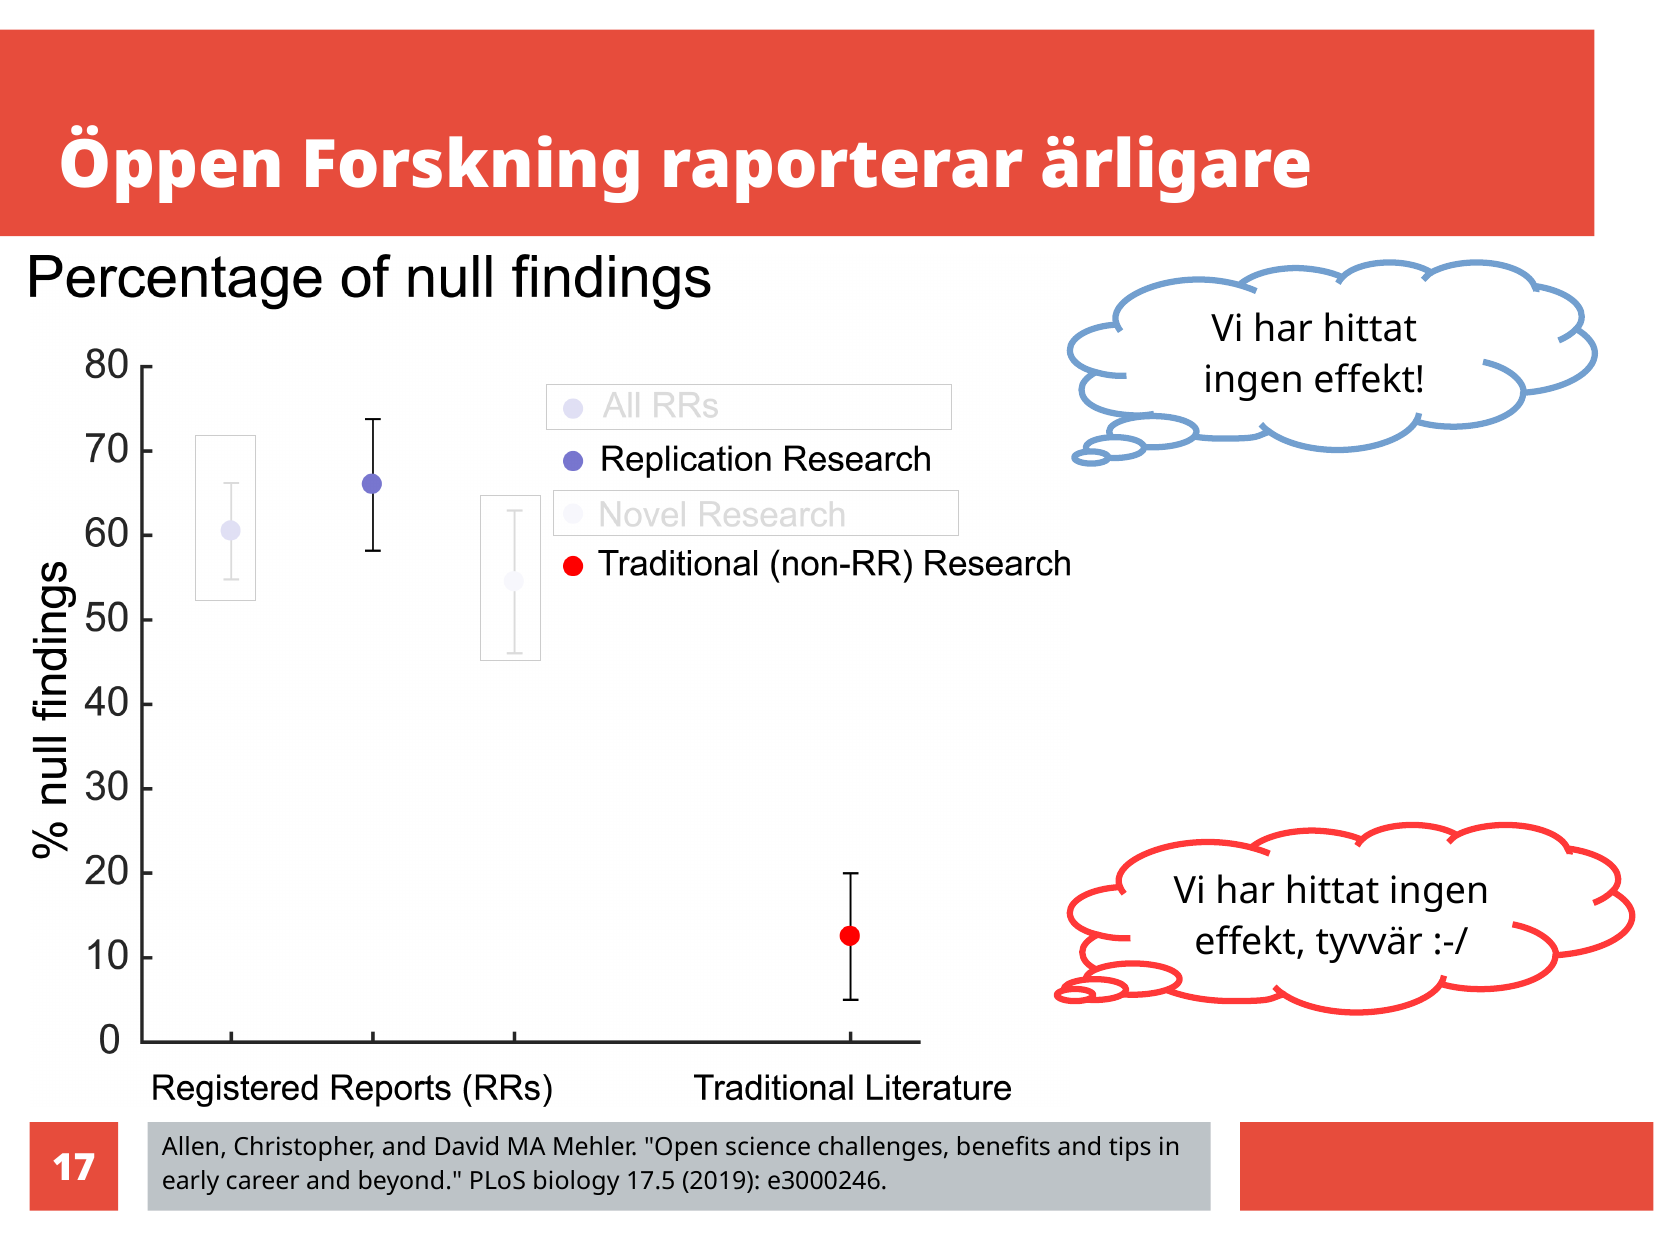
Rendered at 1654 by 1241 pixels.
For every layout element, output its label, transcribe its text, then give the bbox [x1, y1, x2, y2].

text_box [546, 384, 952, 430]
text_box [195, 435, 256, 601]
text_box [553, 490, 959, 536]
text_box [480, 495, 541, 661]
title Öppen Forskning raporterar ärligare [59, 59, 1595, 207]
picture [30, 254, 1070, 1107]
text_box Vi har hittat ingen effekt! [1069, 262, 1595, 464]
text_box Vi har hittat ingen effekt, tyvvär :-/ [1056, 824, 1633, 1013]
text_box Allen, Christopher, and David MA Mehler. "Open science challenges, benefits and tips in early career and beyond." PLoS biology 17.5 (2019): e3000246. [147, 1121, 1213, 1215]
